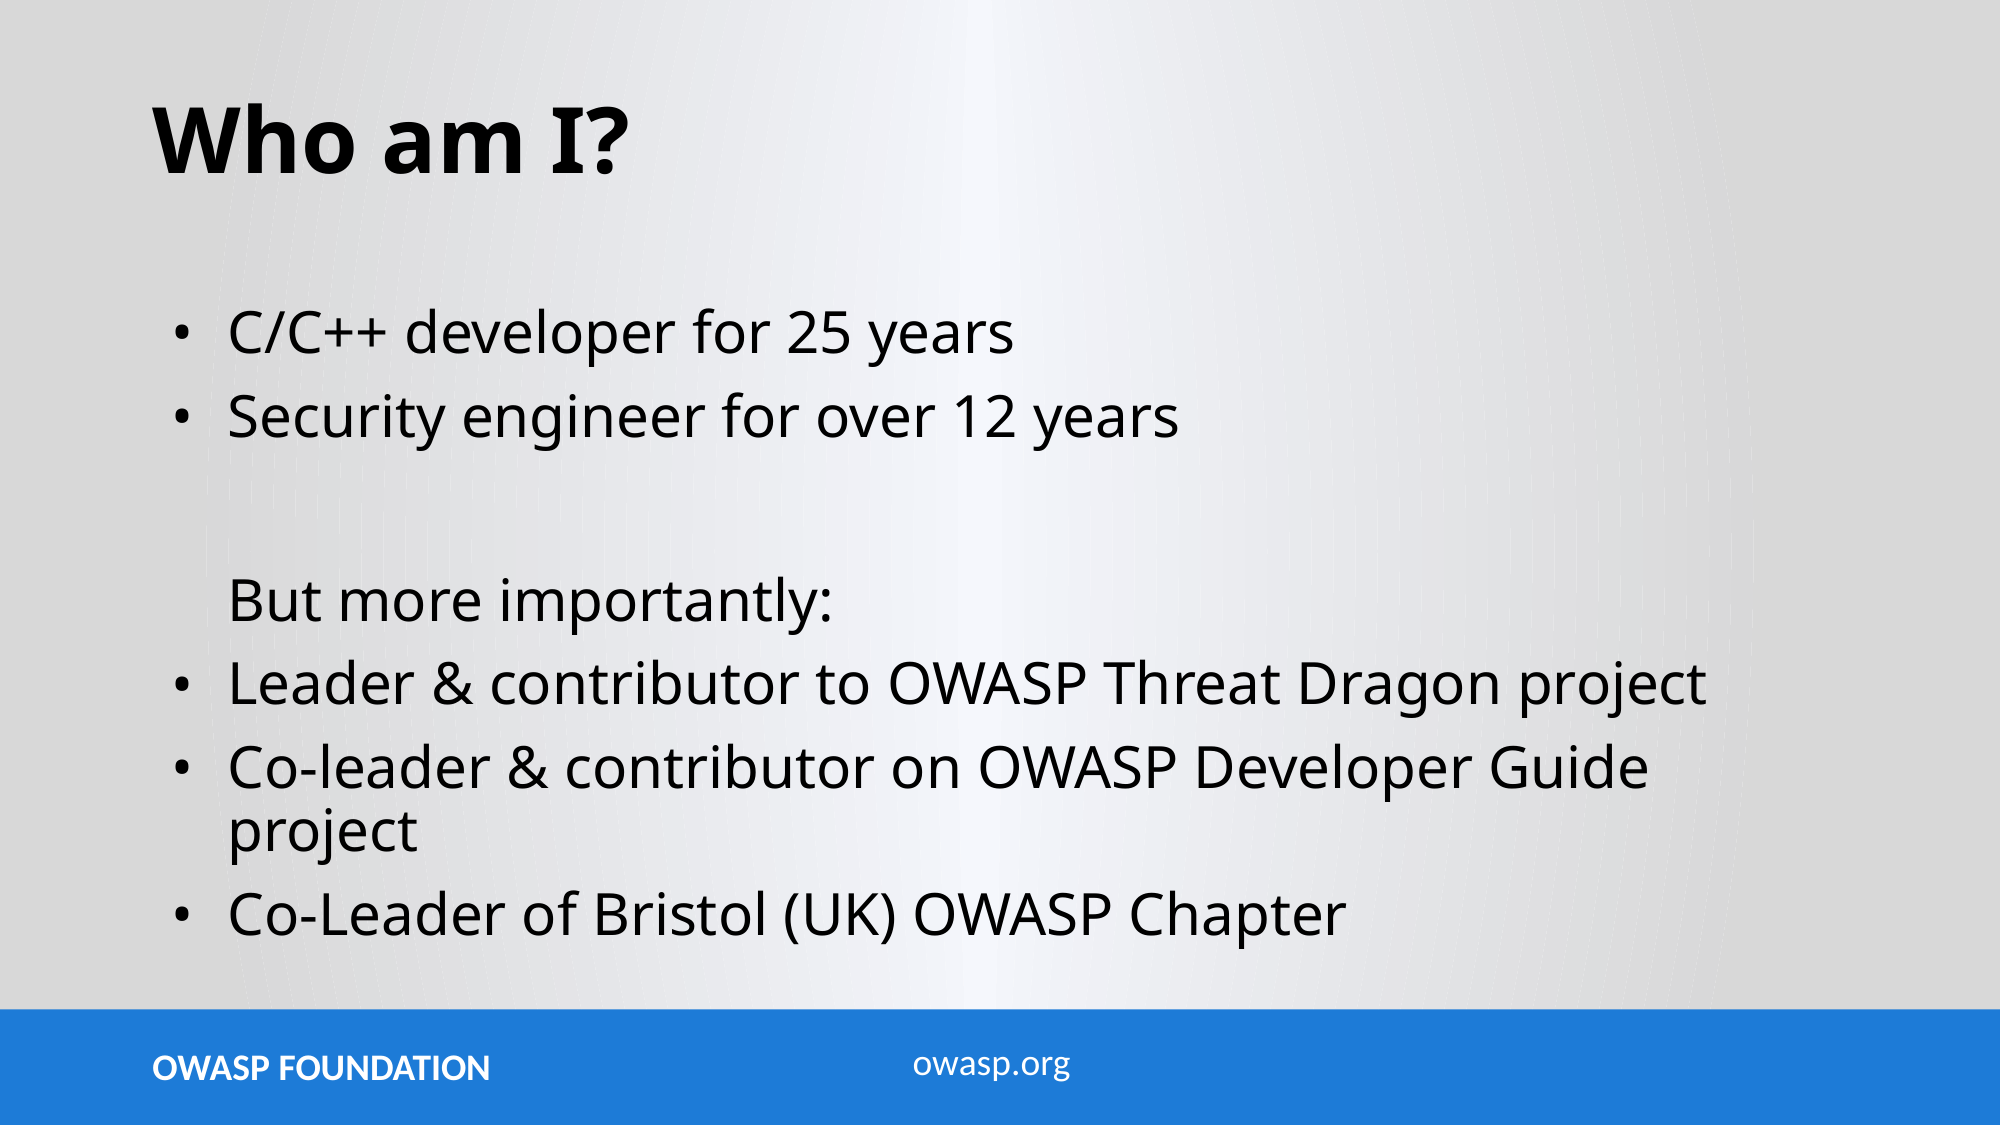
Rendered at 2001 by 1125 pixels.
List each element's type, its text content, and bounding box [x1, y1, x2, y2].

list C/C++ developer for 25 years Security engineer for over 12 years But more importantly: Leader & contributor to OWASP Threat Dragon project Co-leader & contributor on OWASP Developer Guide project Co-Leader of Bristol (UK) OWASP Chapter [137, 295, 1863, 938]
title Who am I? [137, 35, 1863, 253]
